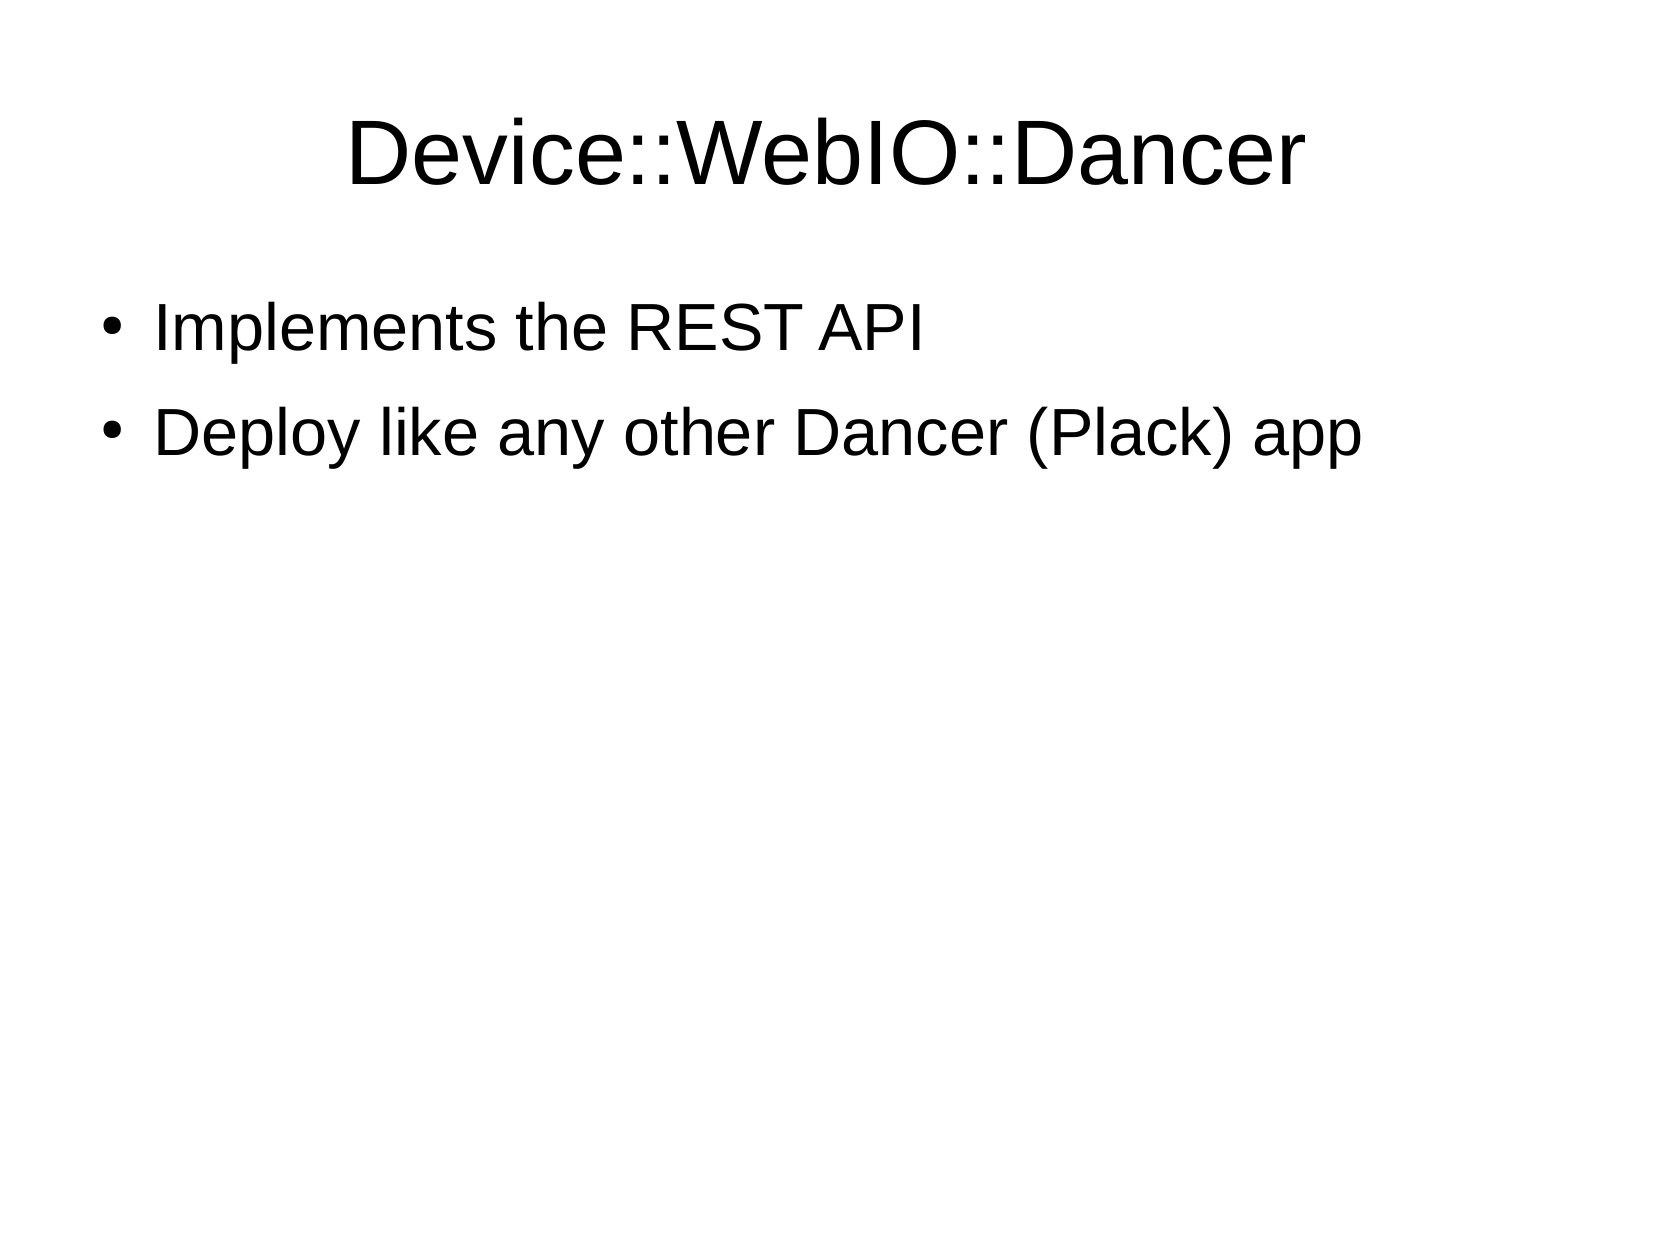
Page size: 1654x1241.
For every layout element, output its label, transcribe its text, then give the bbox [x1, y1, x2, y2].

list Implements the REST API Deploy like any other Dancer (Plack) app [82, 290, 1571, 1010]
title Device::WebIO::Dancer [82, 49, 1571, 257]
